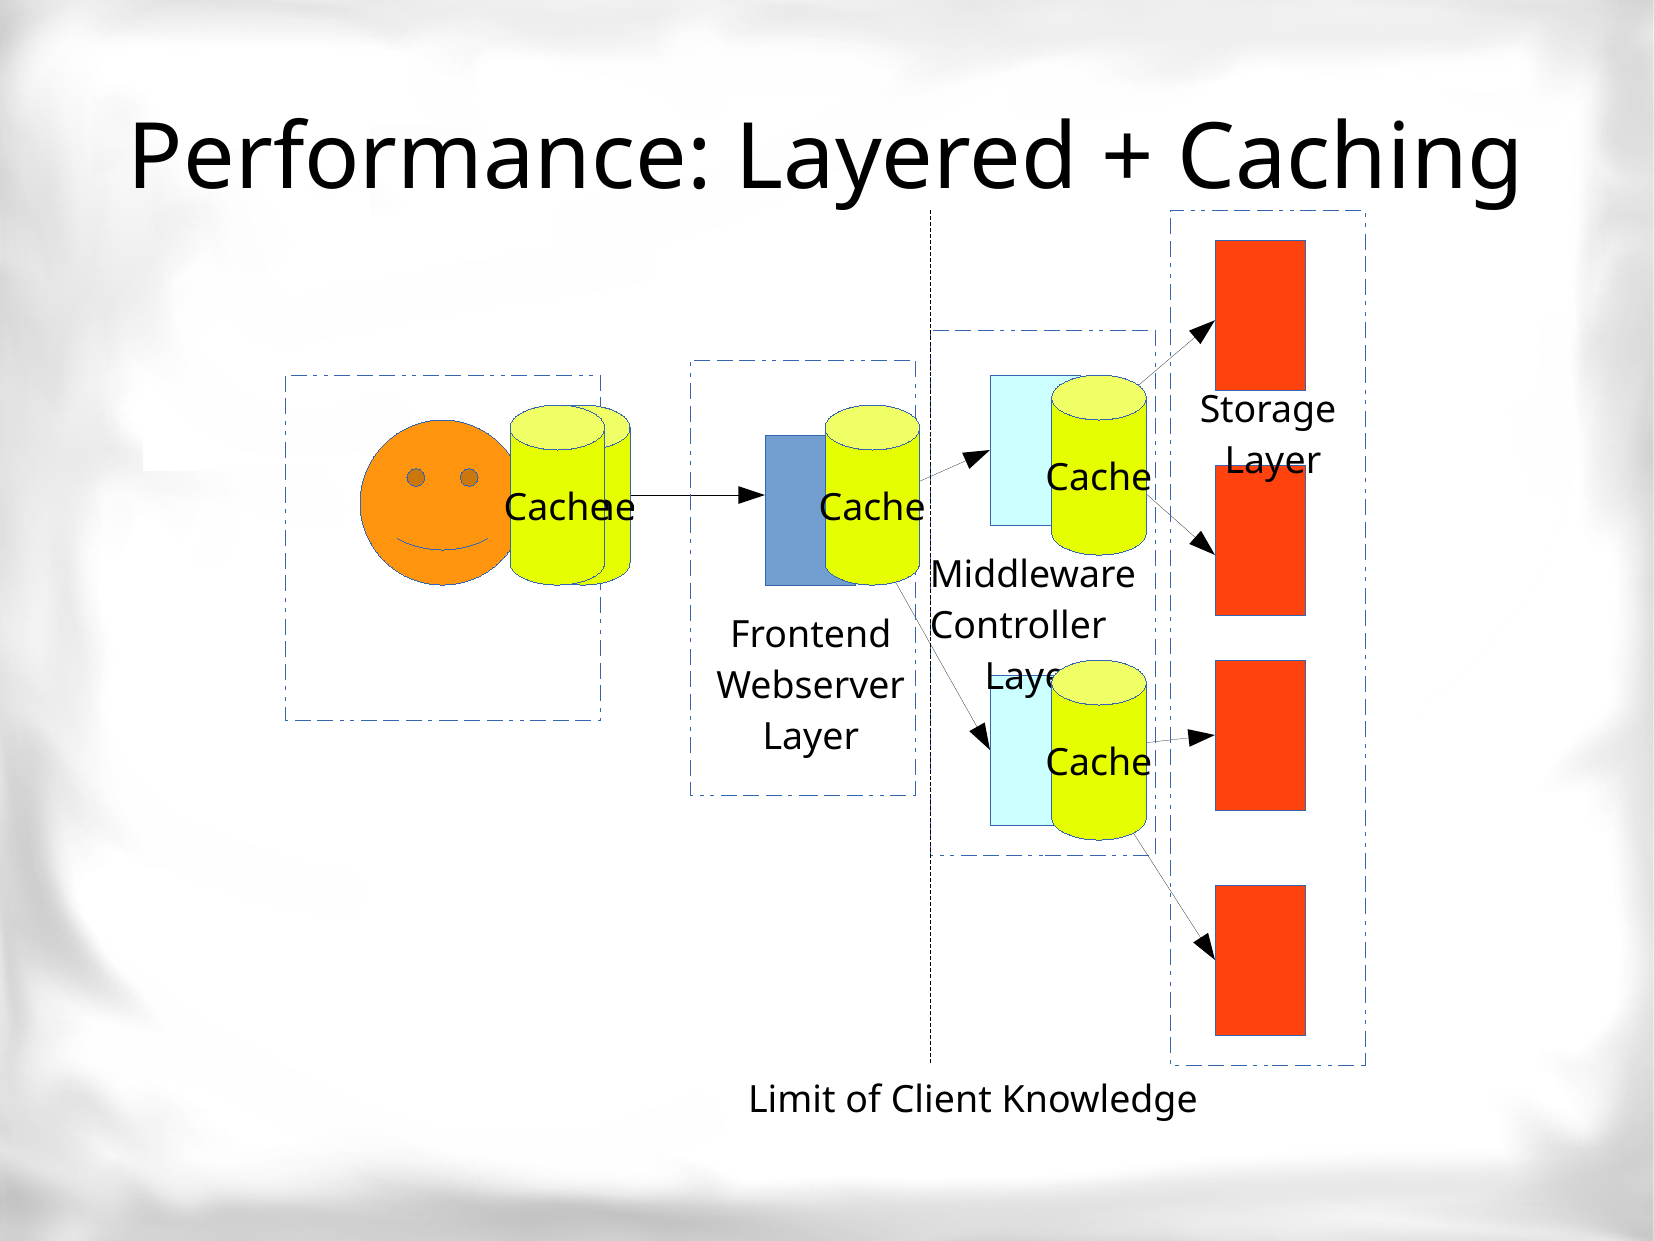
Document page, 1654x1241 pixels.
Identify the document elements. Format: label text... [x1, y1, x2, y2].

text_box [1009, 681, 1019, 687]
text_box [1215, 240, 1306, 375]
text_box [765, 435, 856, 586]
text_box [990, 375, 1081, 526]
text_box [1215, 885, 1306, 1036]
text_box Cache [510, 432, 605, 586]
title Performance: Layered + Caching [82, 49, 1571, 257]
picture [0, 0, 1654, 1241]
text_box Cache [1051, 685, 1147, 841]
text_box Cache [825, 432, 920, 586]
text_box [990, 681, 1054, 826]
text_box Cache [1051, 400, 1147, 556]
text_box Middleware Controller Layer [915, 540, 1147, 681]
text_box Storage Layer [1185, 375, 1357, 474]
text_box Limit of Client Knowledge [733, 1065, 1205, 1122]
text_box [1215, 474, 1306, 616]
text_box [360, 420, 510, 586]
text_box Frontend Webserver Layer [701, 600, 916, 741]
text_box Cache [572, 428, 631, 586]
text_box [1215, 660, 1306, 811]
